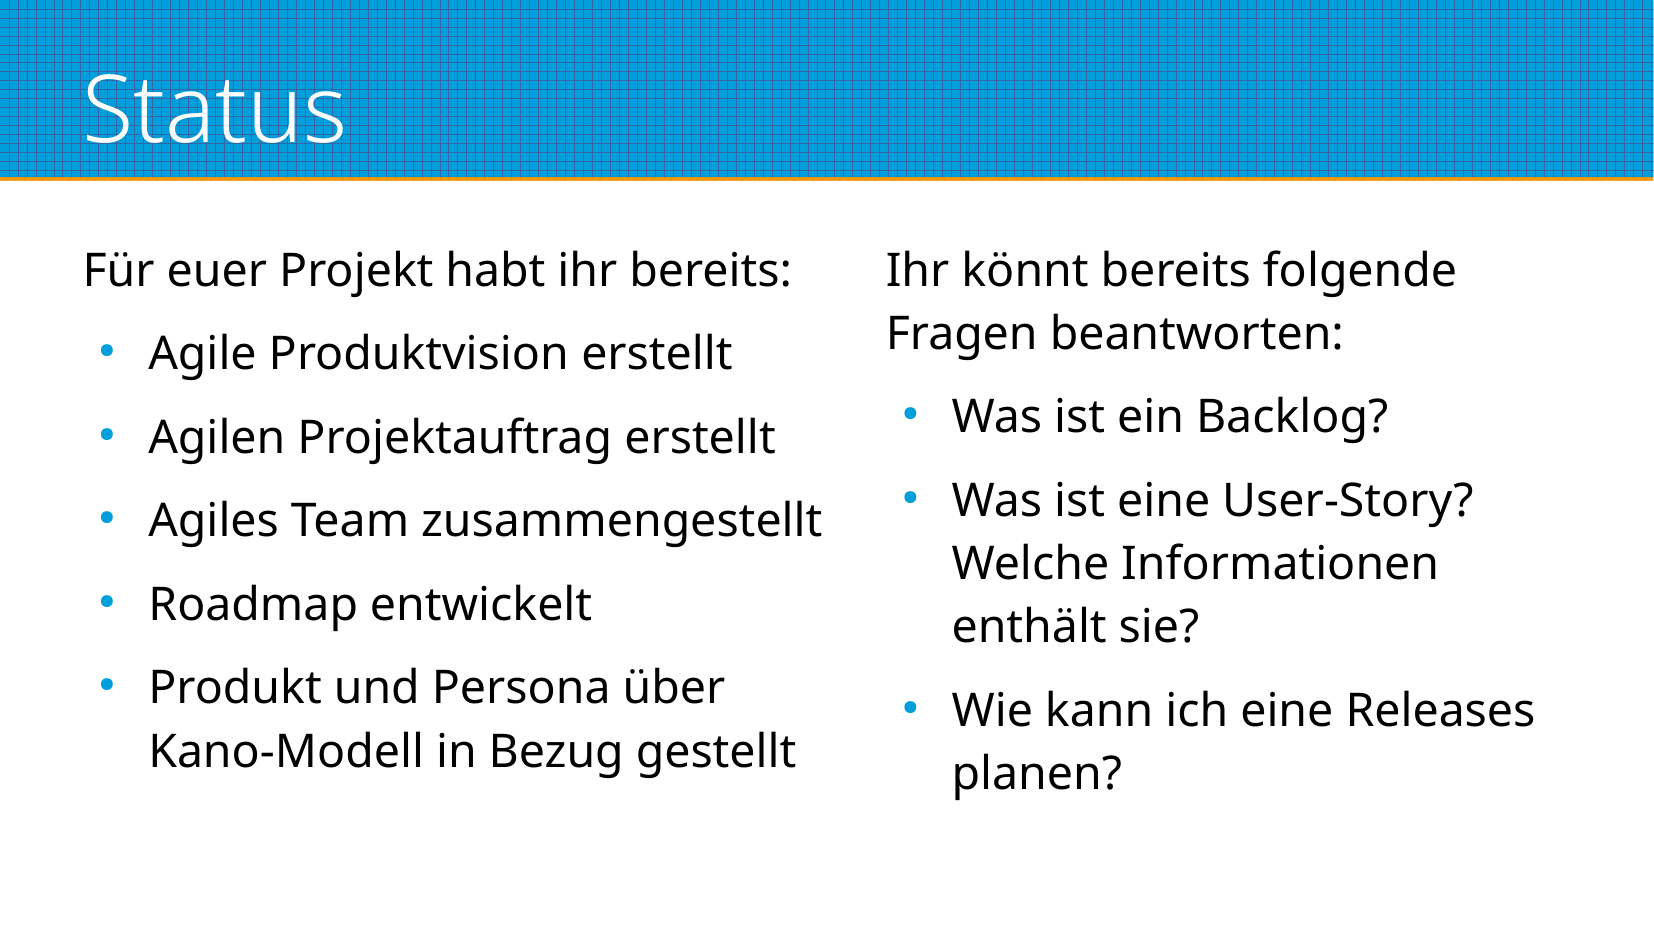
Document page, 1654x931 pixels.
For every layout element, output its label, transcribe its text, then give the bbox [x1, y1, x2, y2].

list Ihr könnt bereits folgende Fragen beantworten: Was ist ein Backlog? Was ist eine User-Story? Welche Informationen enthält sie? Wie kann ich eine Releases planen? [885, 236, 1565, 811]
title Status [82, 14, 1571, 171]
list Für euer Projekt habt ihr bereits: Agile Produktvision erstellt Agilen Projektauftrag erstellt Agiles Team zusammengestellt Roadmap entwickelt Produkt und Persona über Kano-Modell in Bezug gestellt [82, 236, 827, 811]
